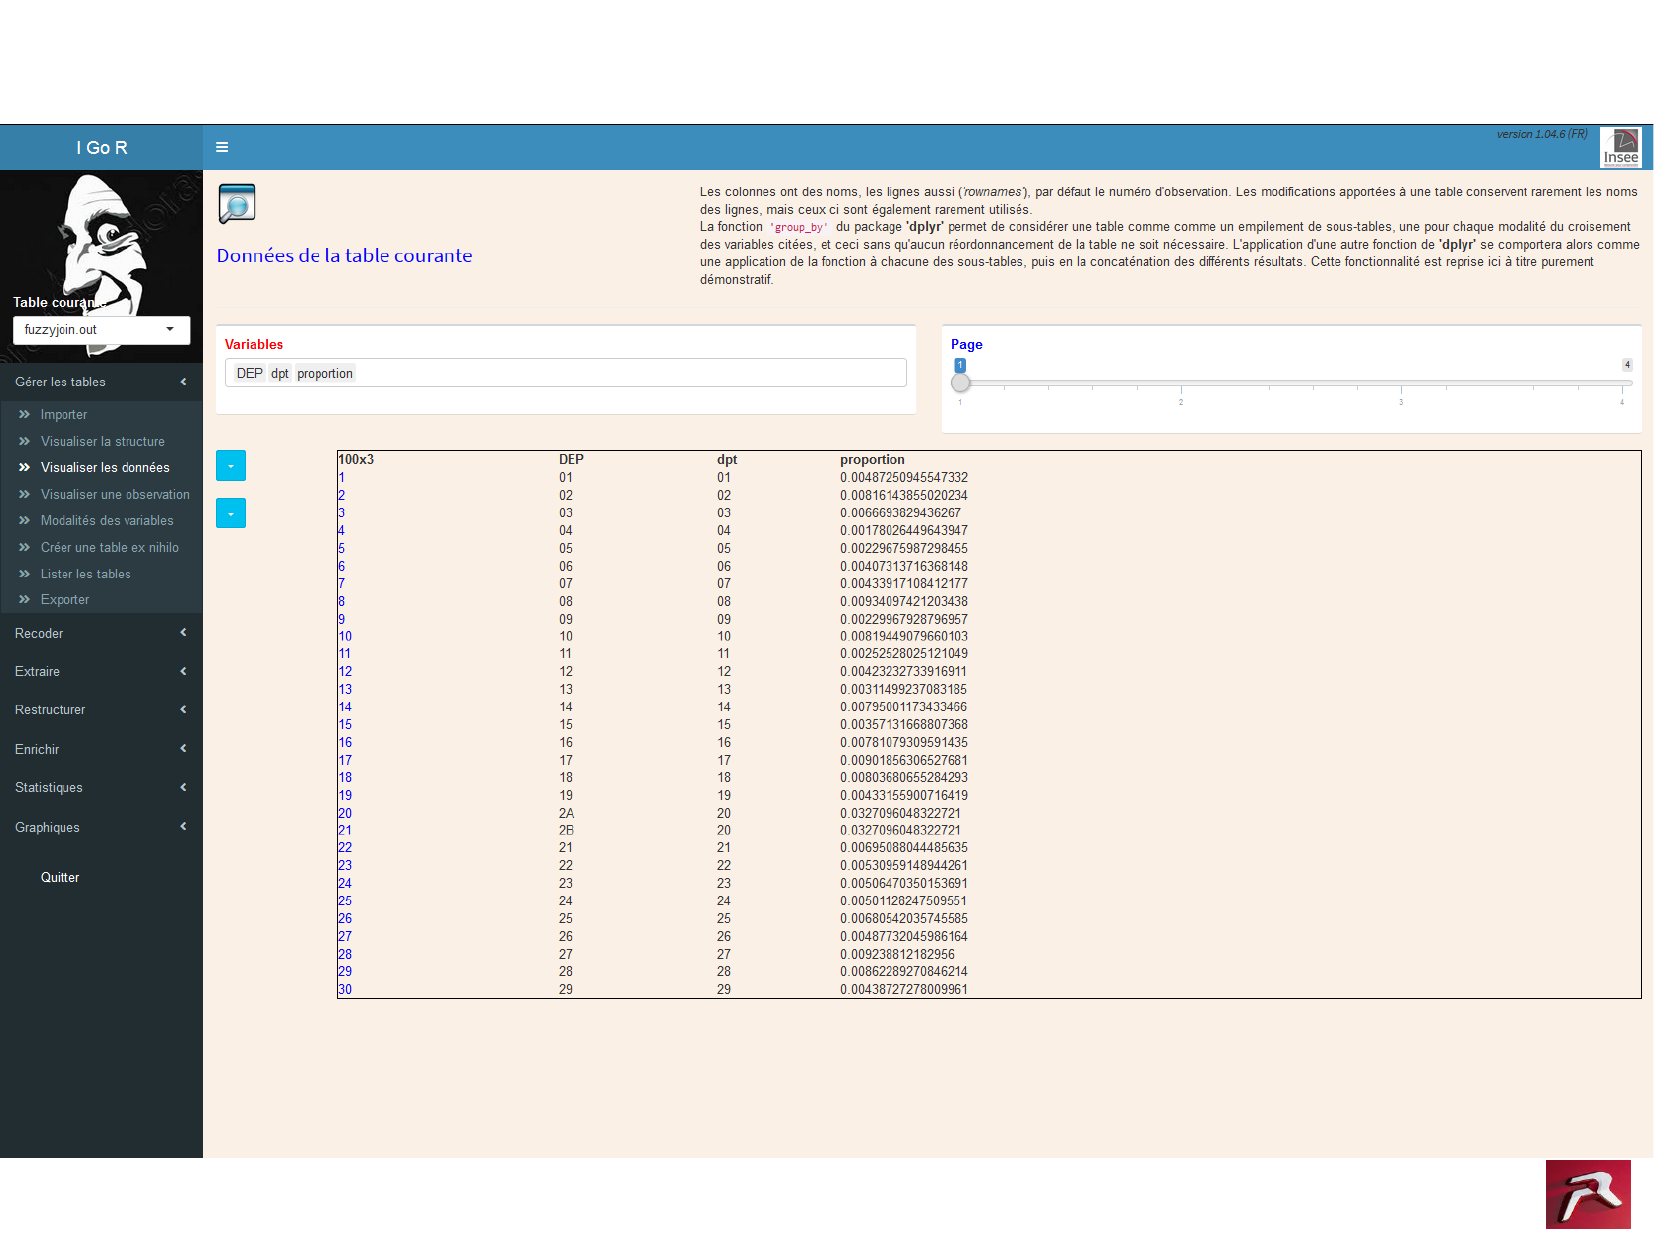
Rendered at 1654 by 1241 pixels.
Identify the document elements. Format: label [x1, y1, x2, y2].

picture [1546, 1160, 1631, 1229]
picture [0, 124, 1654, 1158]
